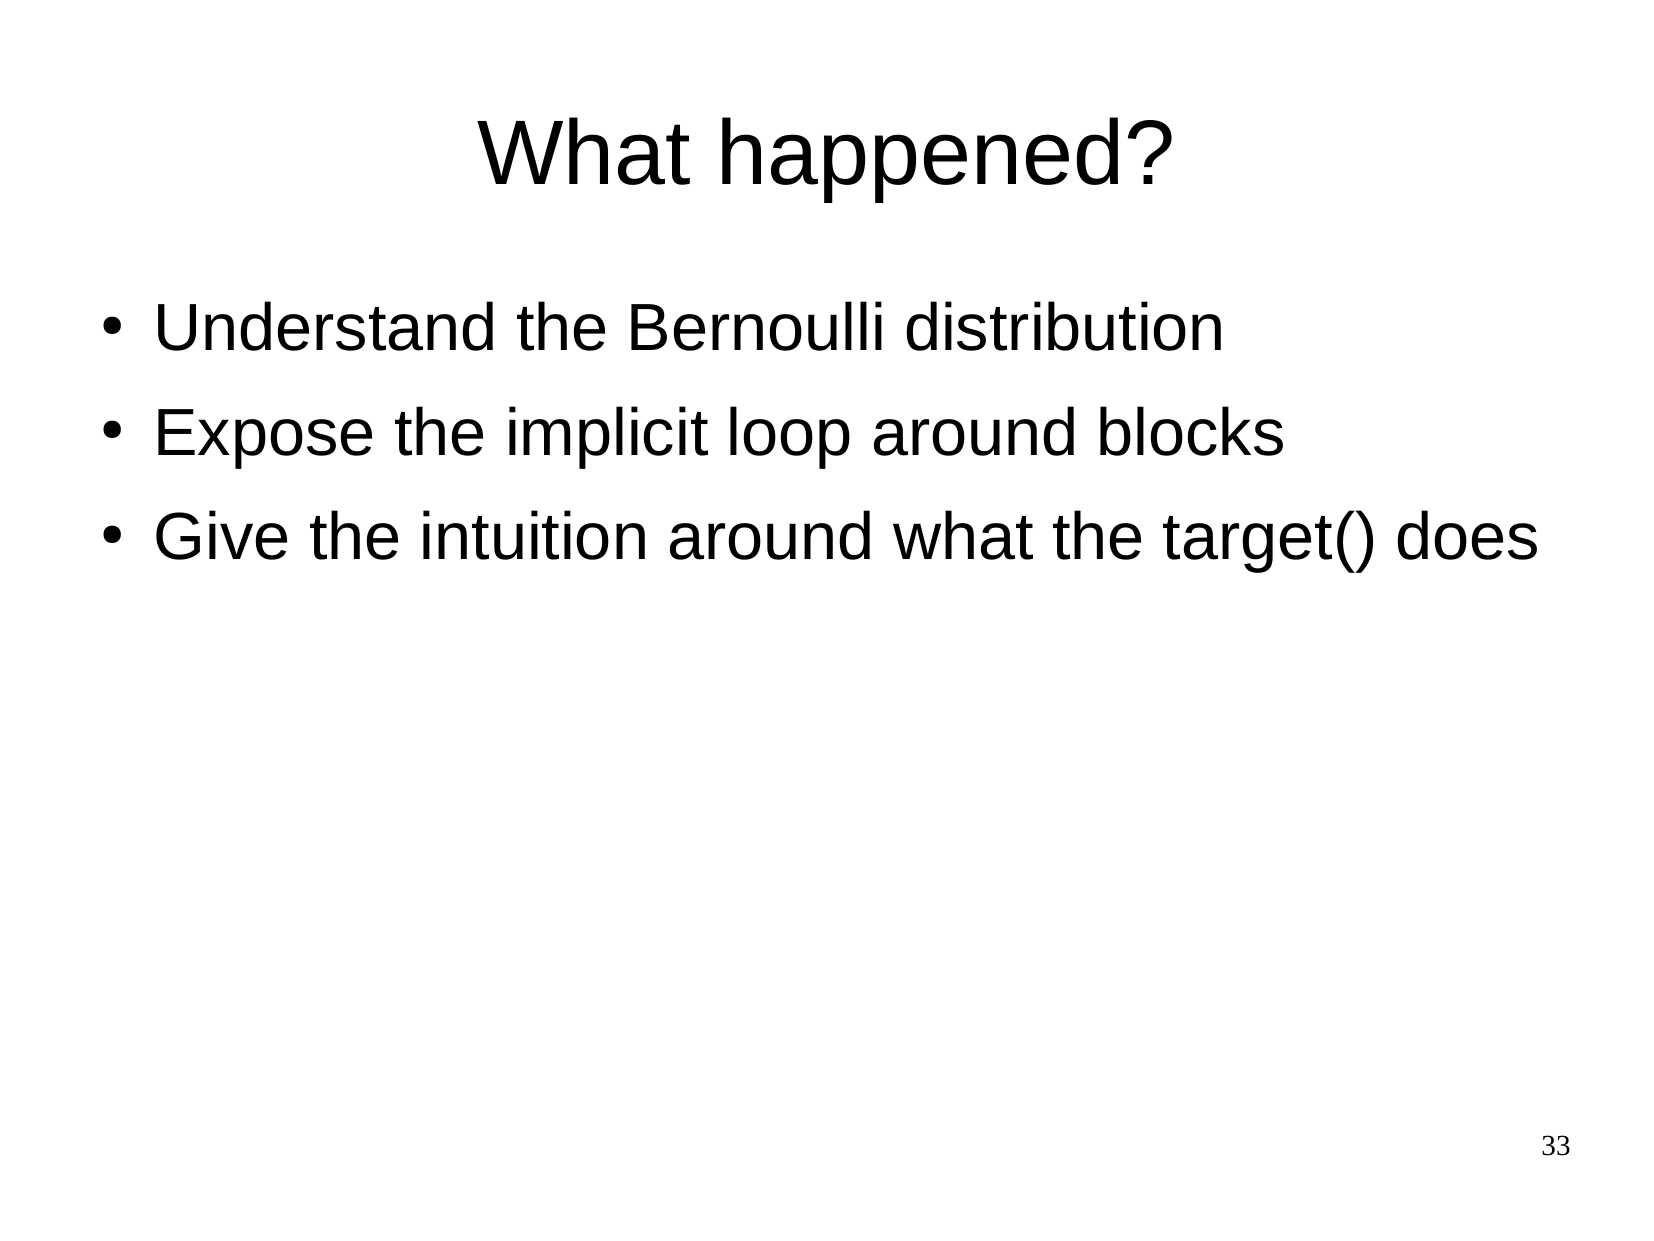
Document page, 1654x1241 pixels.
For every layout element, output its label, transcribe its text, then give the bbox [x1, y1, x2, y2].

list Understand the Bernoulli distribution Expose the implicit loop around blocks Give the intuition around what the target() does [82, 290, 1571, 1109]
title What happened? [82, 49, 1571, 257]
